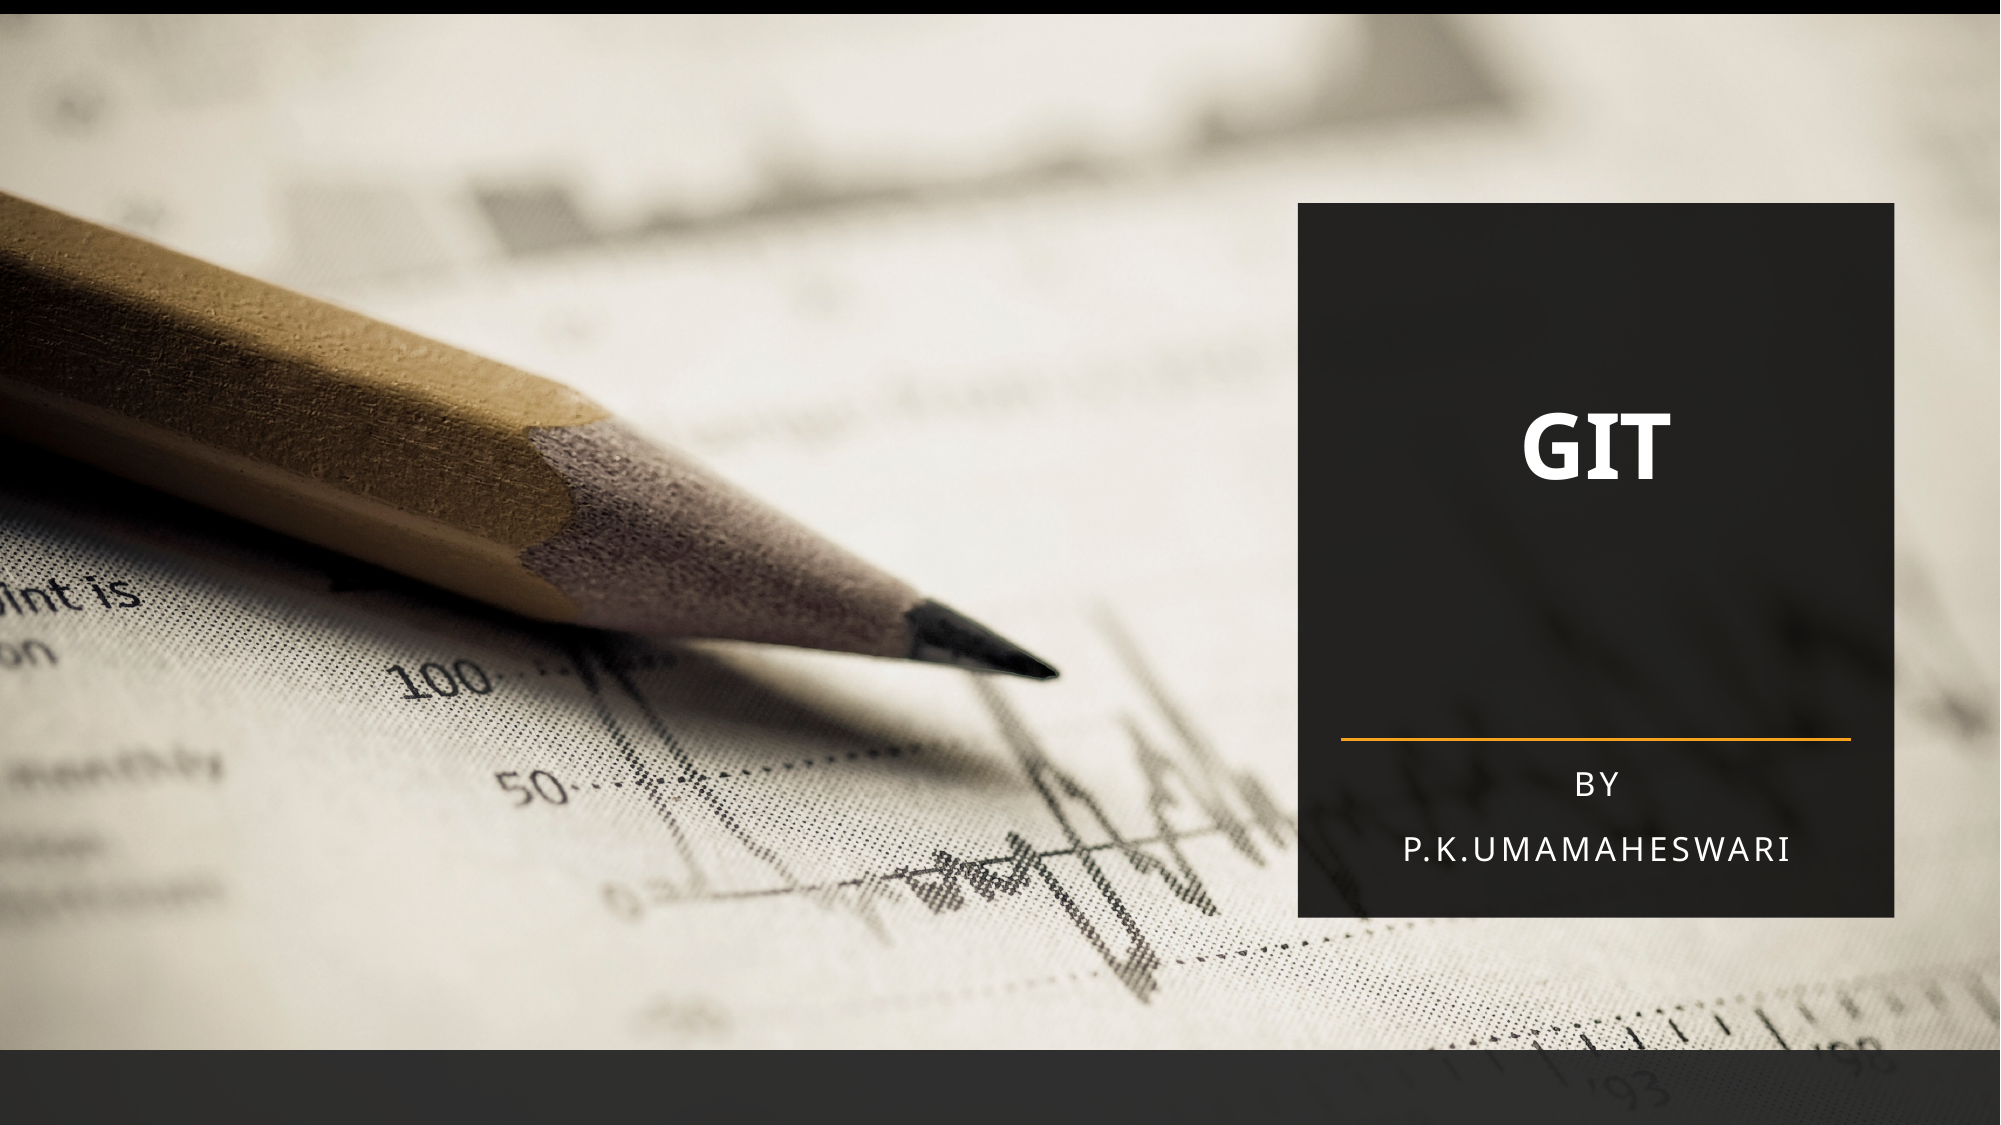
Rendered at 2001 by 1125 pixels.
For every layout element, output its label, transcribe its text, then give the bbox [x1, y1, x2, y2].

subtitle by p.k.uMAMAHESWARI [1333, 756, 1860, 884]
text_box [0, 0, 2000, 14]
picture [0, 14, 2000, 1050]
text_box [1298, 203, 1894, 918]
text_box [0, 1050, 2000, 1125]
title GIT [1332, 242, 1860, 506]
